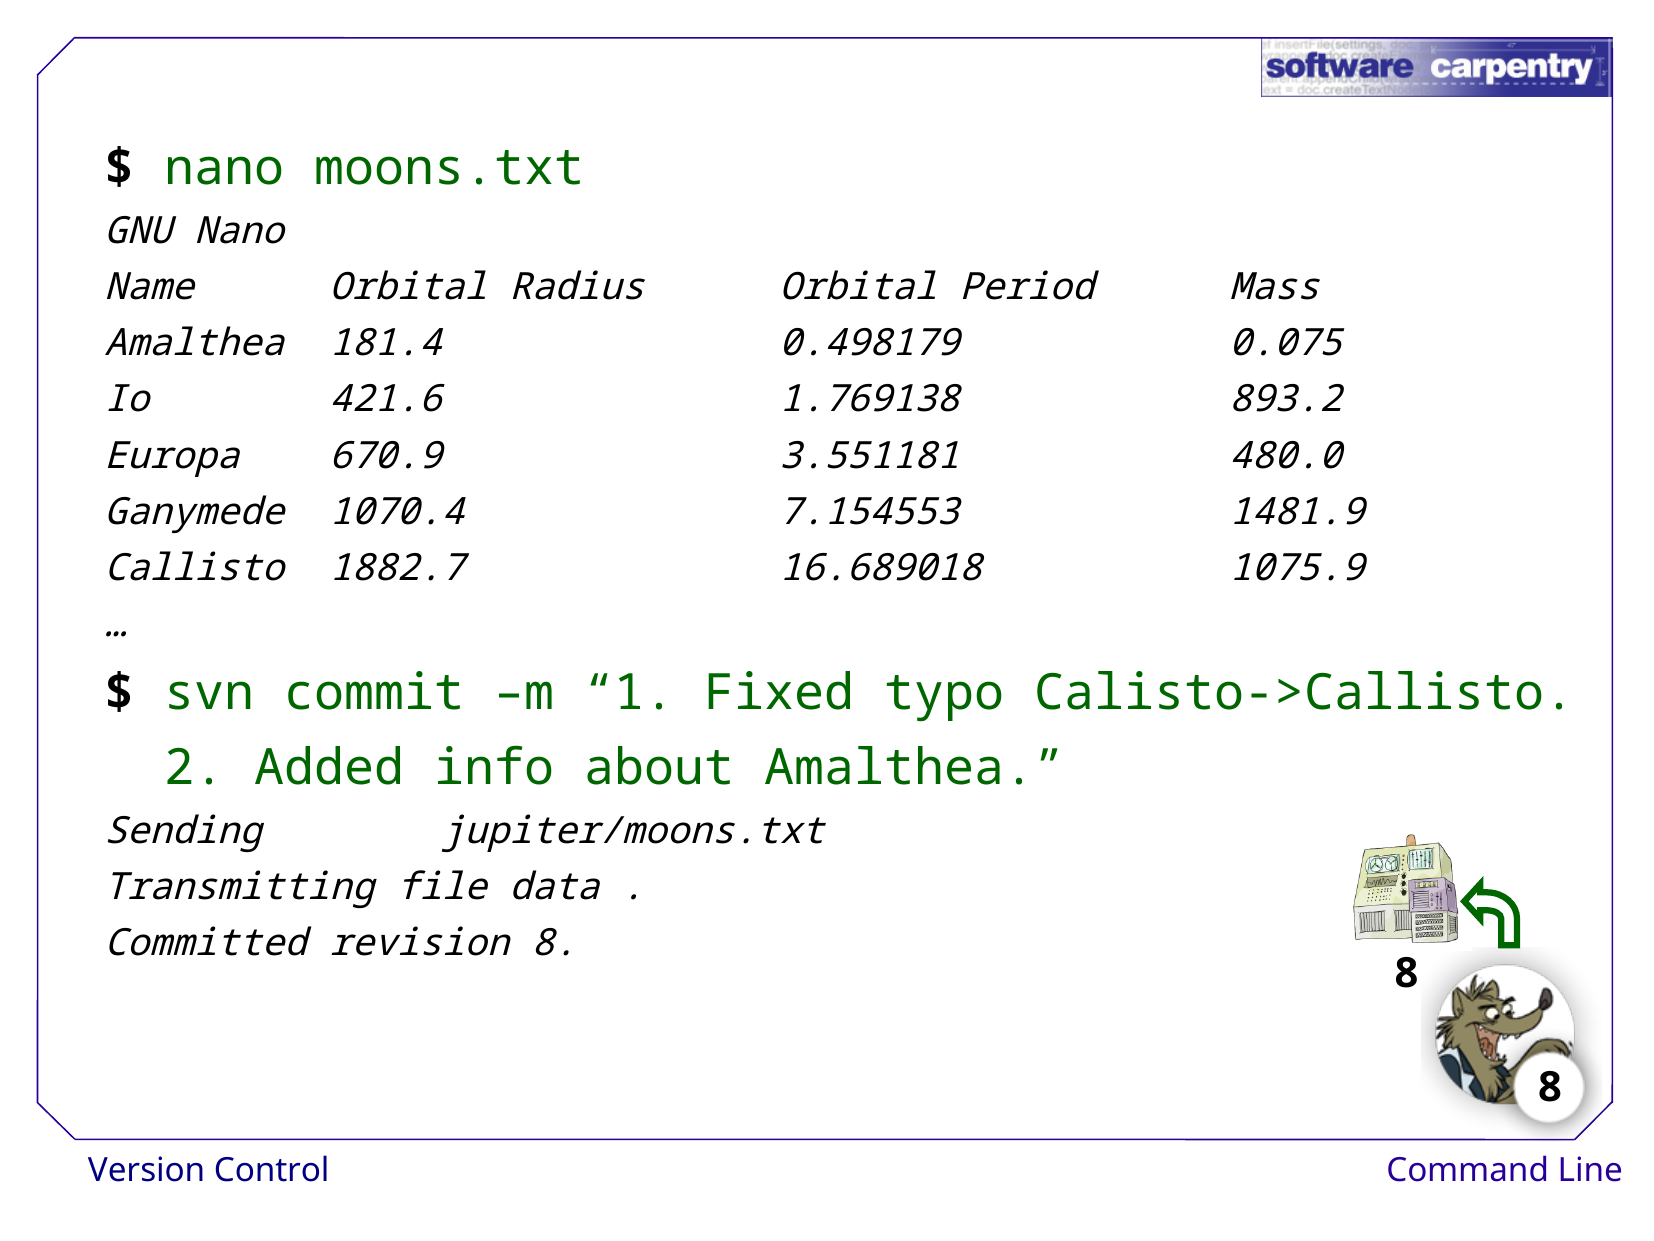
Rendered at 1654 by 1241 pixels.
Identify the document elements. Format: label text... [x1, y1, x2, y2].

text_box 8 [1361, 942, 1452, 1005]
text_box 8 [1505, 1057, 1595, 1119]
picture [1341, 822, 1602, 1142]
picture [1261, 39, 1613, 97]
text_box $ nano moons.txt GNU Nano Name Orbital Radius Orbital Period Mass Amalthea 181.4 0.498179 0.075 Io 421.6 1.769138 893.2 Europa 670.9 3.551181 480.0 Ganymede 1070.4 7.154553 1481.9 Callisto 1882.7 16.689018 1075.9 … $ svn commit –m “1. Fixed typo Calisto->Callisto. 2. Added info about Amalthea.” Sending jupiter/moons.txt Transmitting file data . Committed revision 8. [89, 112, 1572, 1036]
